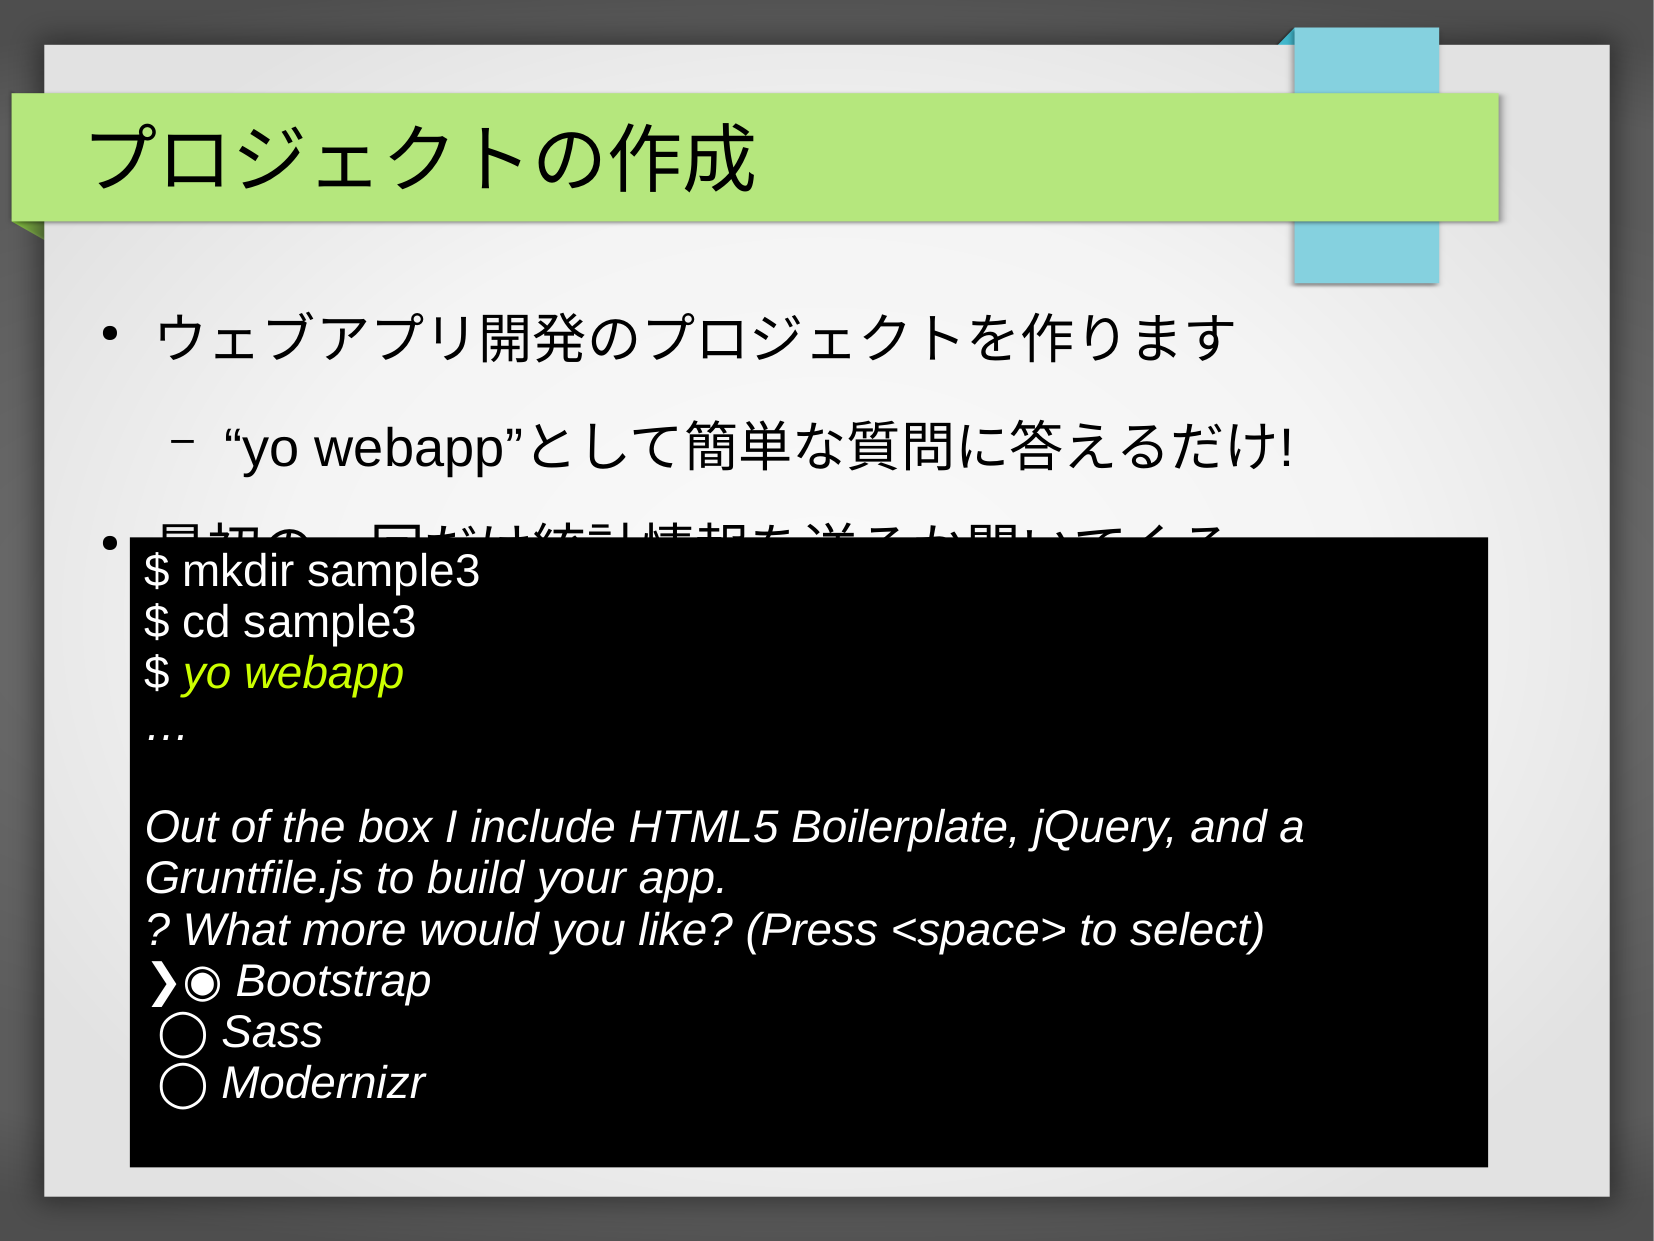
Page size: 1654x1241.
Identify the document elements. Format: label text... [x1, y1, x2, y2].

title プロジェクトの作成 [82, 94, 1264, 213]
list ウェブアプリ開発のプロジェクトを作ります “yo webapp”として簡単な質問に答えるだけ! 最初の一回だけ統計情報を送るか聞いてくる [82, 295, 1571, 1015]
text_box $ mkdir sample3 $ cd sample3 $ yo webapp … Out of the box I include HTML5 Boilerplate, jQuery, and a Gruntfile.js to build your app. ? What more would you like? (Press <space> to select) ❯◉ Bootstrap ◯ Sass ◯ Modernizr [129, 537, 1489, 1168]
picture [0, 0, 1654, 1241]
